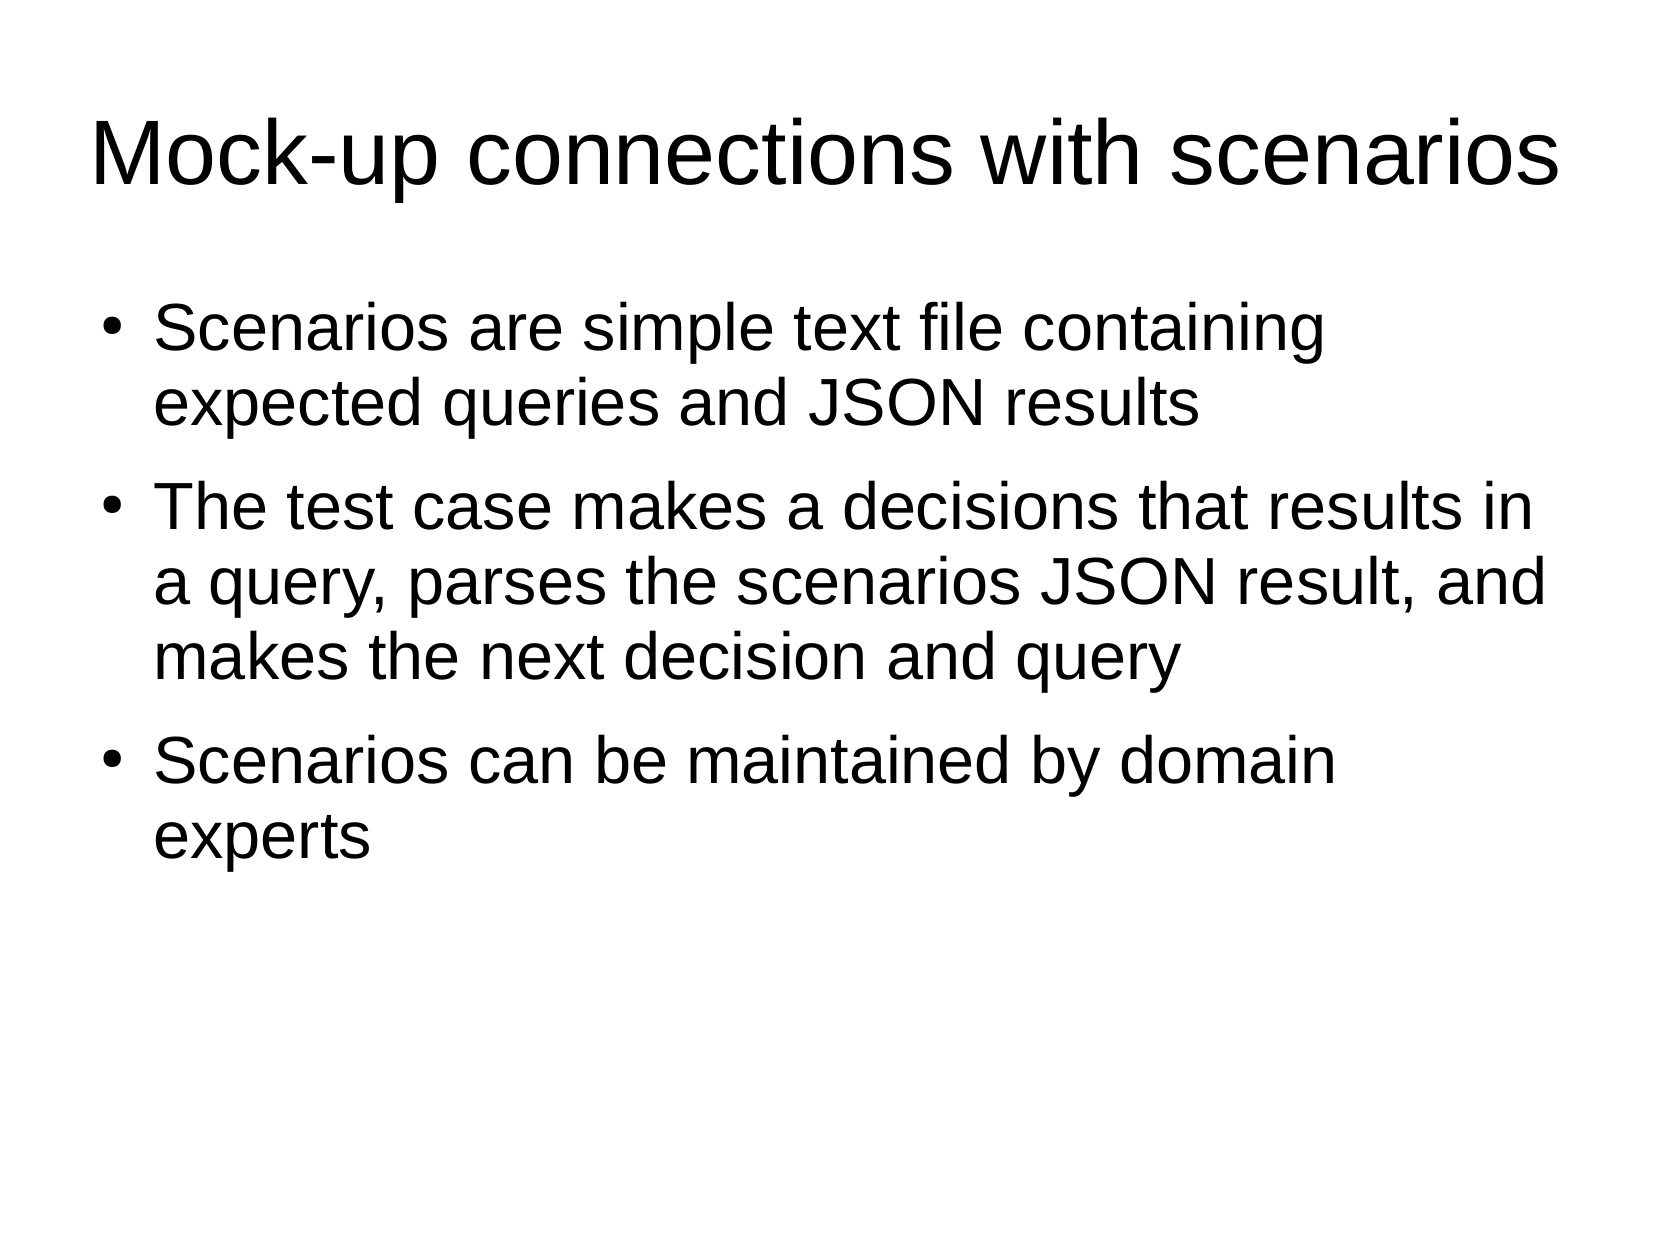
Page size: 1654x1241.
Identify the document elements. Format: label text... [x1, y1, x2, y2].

title Mock-up connections with scenarios [82, 49, 1571, 257]
list Scenarios are simple text file containing expected queries and JSON results The test case makes a decisions that results in a query, parses the scenarios JSON result, and makes the next decision and query Scenarios can be maintained by domain experts [82, 290, 1571, 1010]
